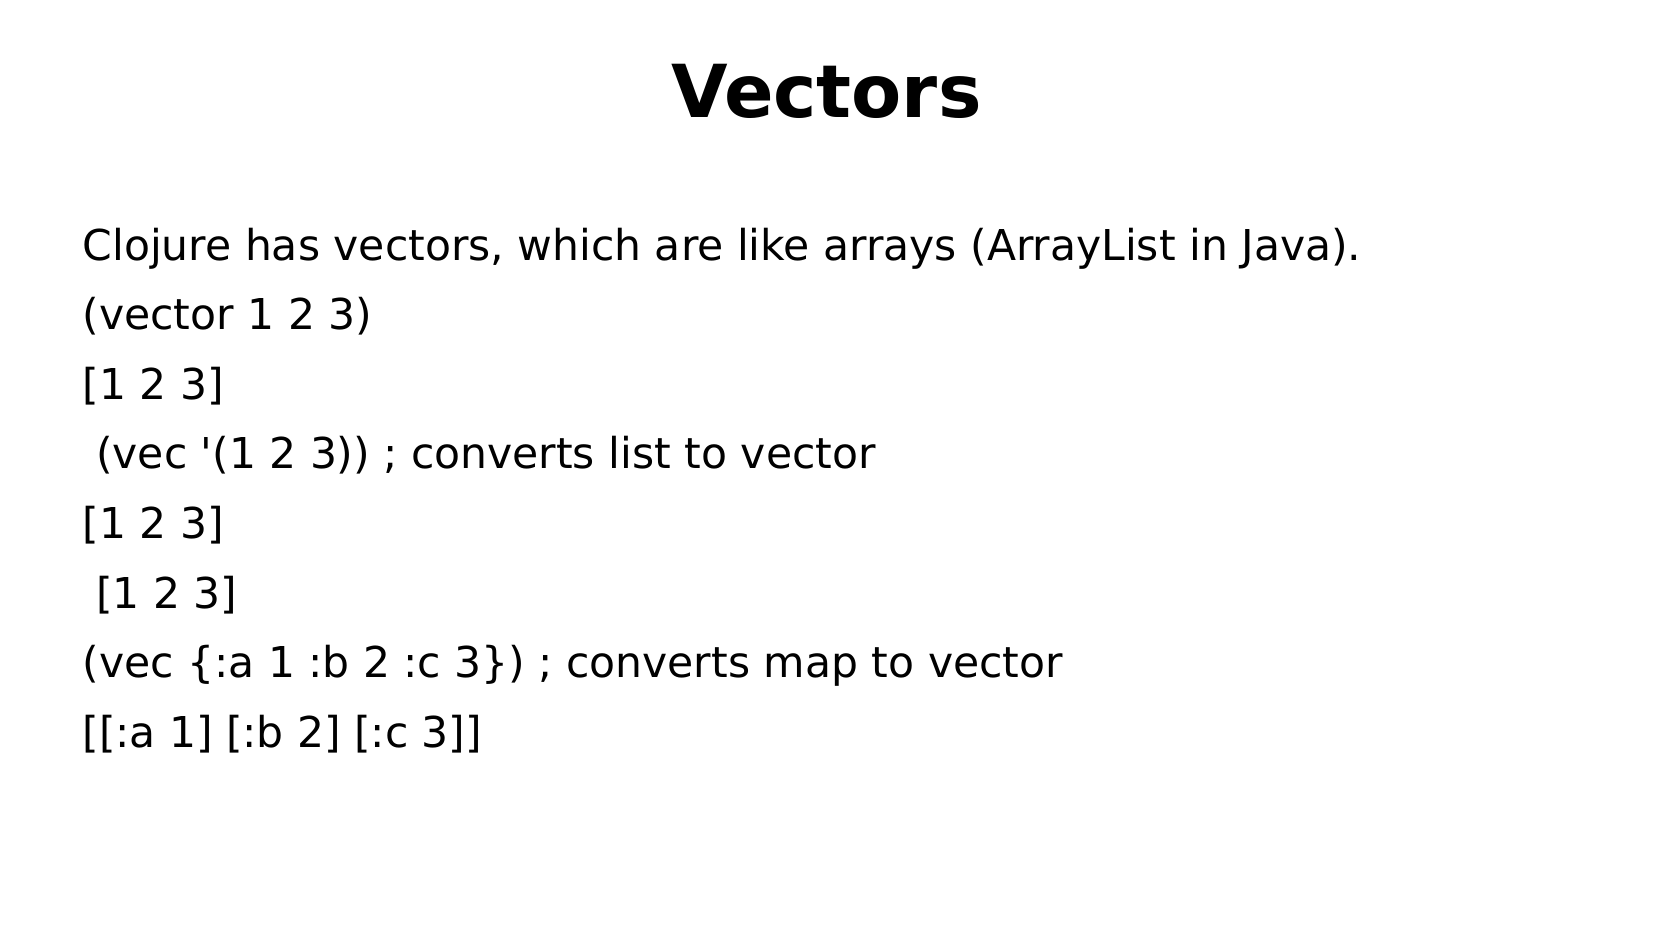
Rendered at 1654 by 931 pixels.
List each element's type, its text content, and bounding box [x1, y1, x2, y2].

title Vectors [82, 37, 1571, 147]
list Clojure has vectors, which are like arrays (ArrayList in Java). (vector 1 2 3) [1 2 3] (vec '(1 2 3)) ; converts list to vector [1 2 3] [1 2 3] (vec {:a 1 :b 2 :c 3}) ; converts map to vector [[:a 1] [:b 2] [:c 3]] [82, 217, 1571, 758]
